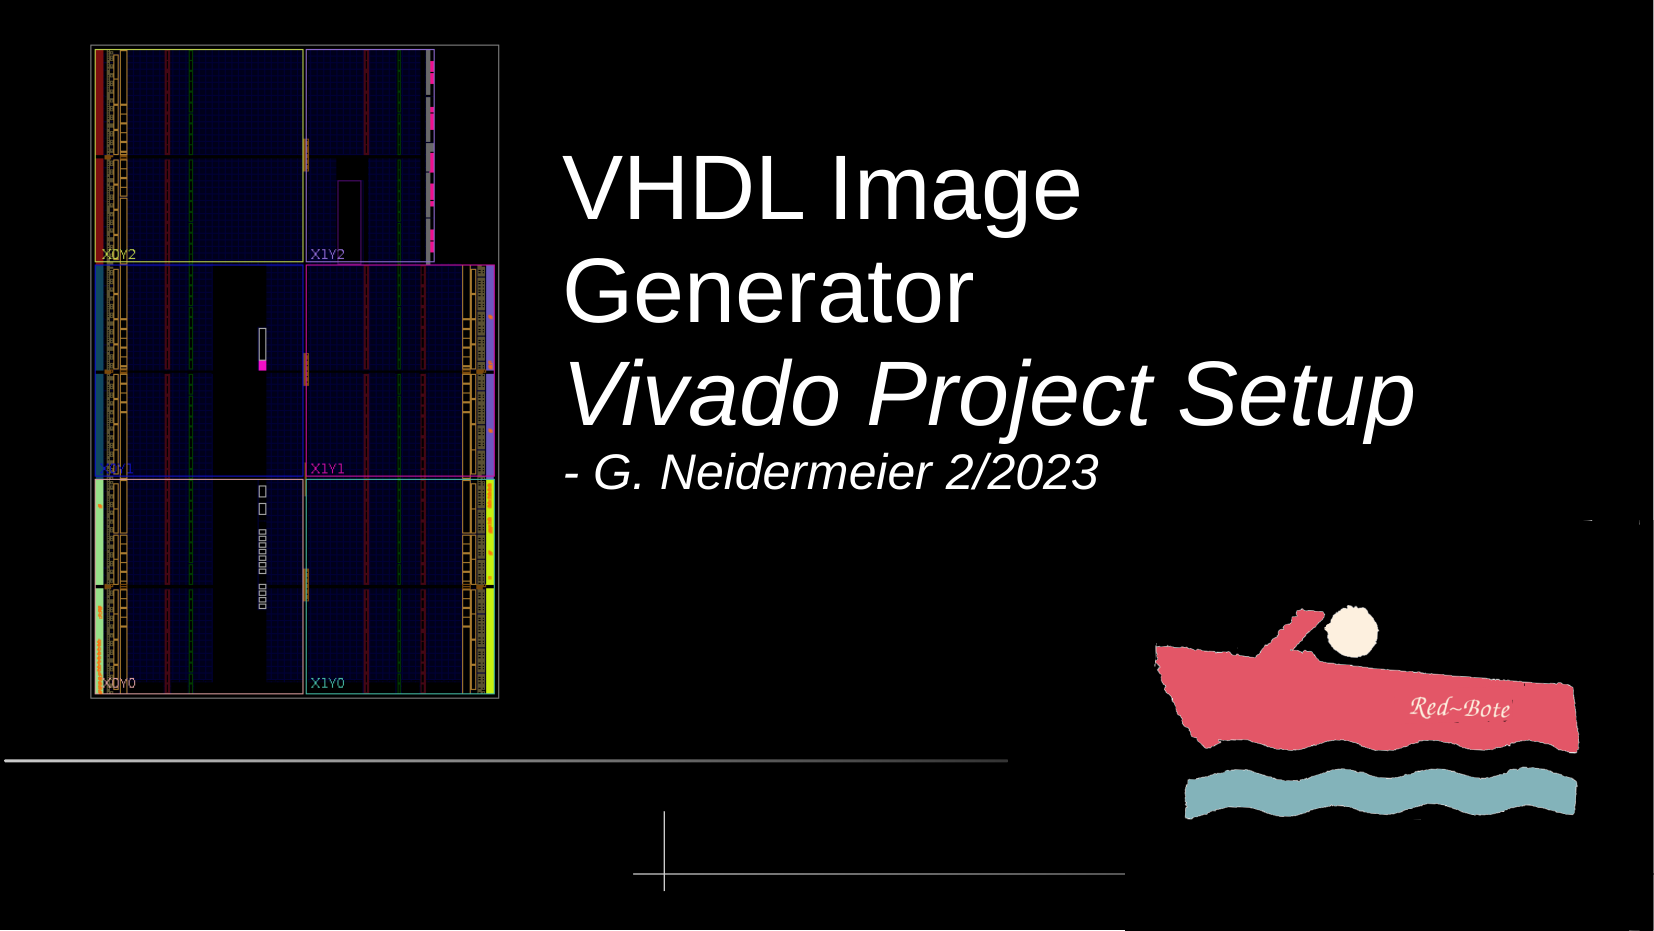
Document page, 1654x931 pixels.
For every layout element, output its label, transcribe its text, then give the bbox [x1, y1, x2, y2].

picture [1125, 520, 1654, 931]
picture [51, 37, 531, 713]
title VHDL Image Generator Vivado Project Setup - G. Neidermeier 2/2023 [562, 75, 1463, 563]
